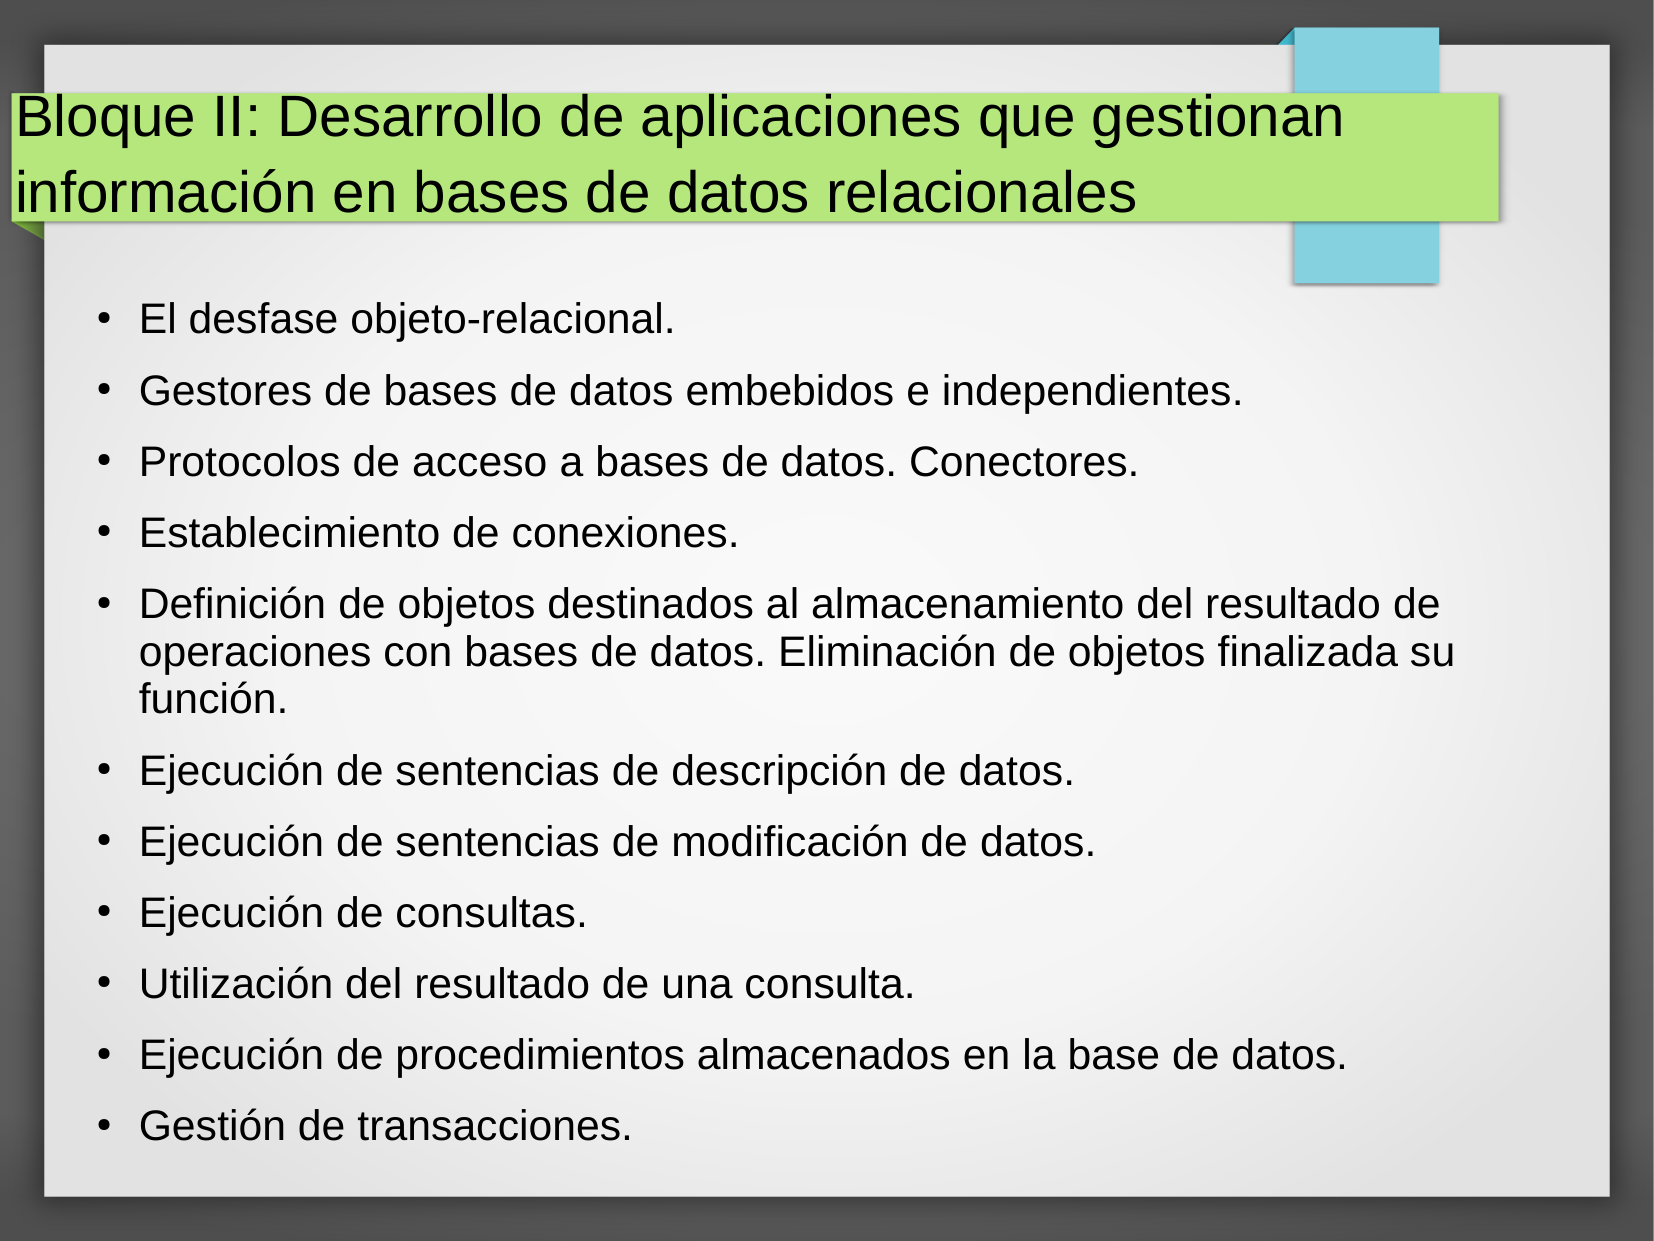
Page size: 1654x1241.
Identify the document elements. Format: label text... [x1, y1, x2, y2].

picture [0, 0, 1654, 1241]
title Bloque II: Desarrollo de aplicaciones que gestionan información en bases de datos relacionales [15, 35, 1501, 276]
list El desfase objeto-relacional. Gestores de bases de datos embebidos e independientes. Protocolos de acceso a bases de datos. Conectores. Establecimiento de conexiones. Definición de objetos destinados al almacenamiento del resultado de operaciones con bases de datos. Eliminación de objetos finalizada su función. Ejecución de sentencias de descripción de datos. Ejecución de sentencias de modificación de datos. Ejecución de consultas. Utilización del resultado de una consulta. Ejecución de procedimientos almacenados en la base de datos. Gestión de transacciones. [82, 295, 1571, 1156]
